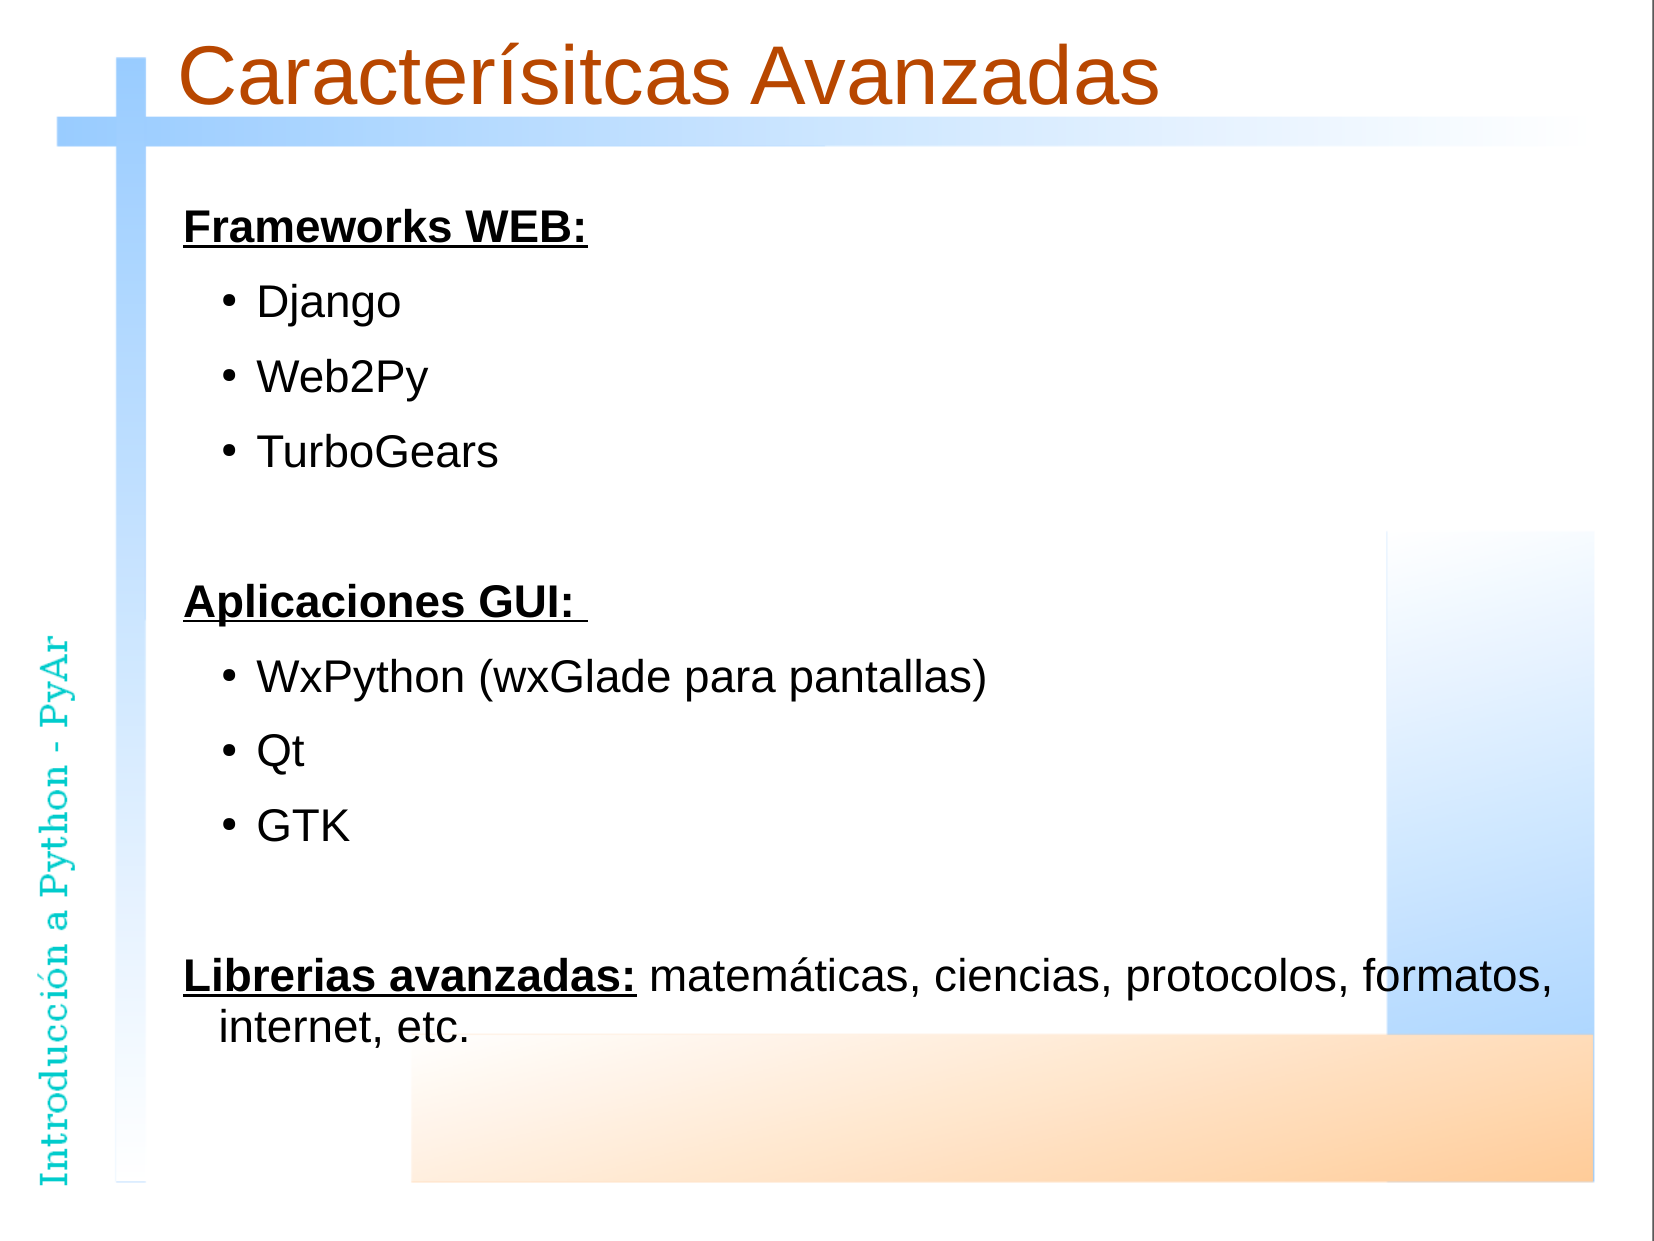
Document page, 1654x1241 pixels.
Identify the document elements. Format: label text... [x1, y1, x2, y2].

text_box Frameworks WEB: Django Web2Py TurboGears Aplicaciones GUI: WxPython (wxGlade para pantallas) Qt GTK Librerias avanzadas: matemáticas, ciencias, protocolos, formatos, internet, etc. [147, 147, 1595, 1182]
title Caracterísitcas Avanzadas [177, 0, 1595, 147]
picture [0, 0, 1654, 1241]
